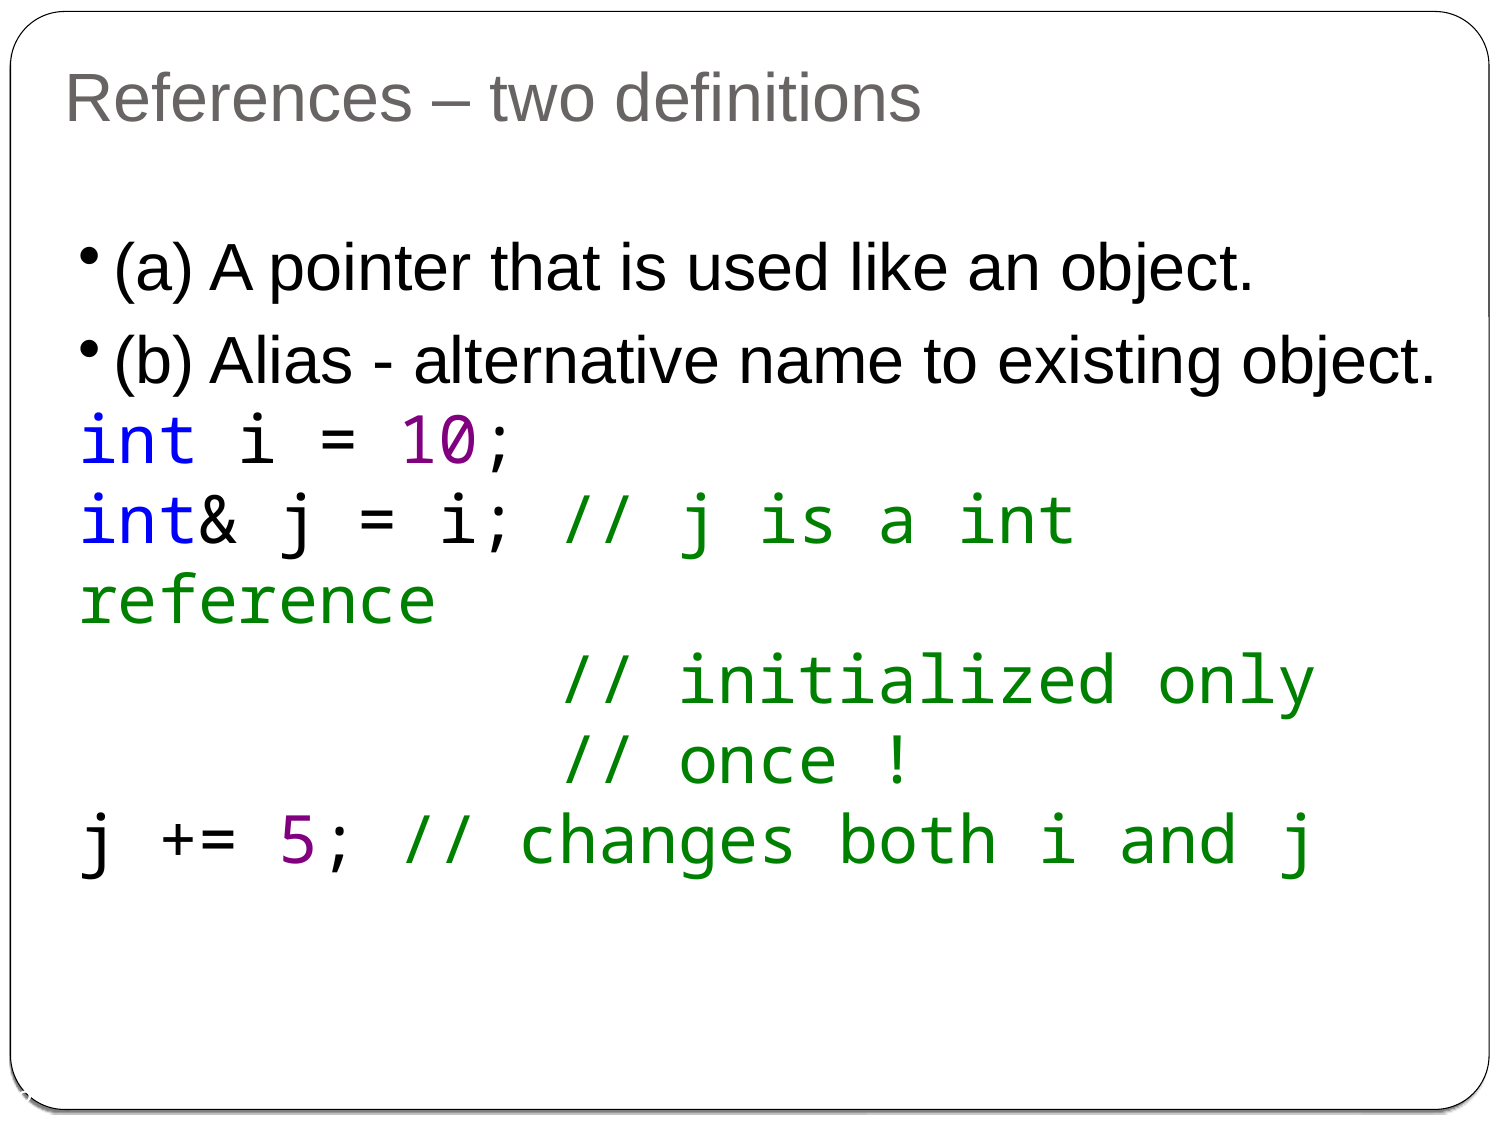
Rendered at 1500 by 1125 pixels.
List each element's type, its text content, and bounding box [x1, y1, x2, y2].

title References – two definitions [50, 45, 1450, 150]
slide_number <number> [0, 1074, 50, 1125]
text_box (a) A pointer that is used like an object. (b) Alias - alternative name to existing object. int i = 10; int& j = i; // j is a int reference // initialized only // once ! j += 5; // changes both i and j [48, 201, 1500, 1079]
